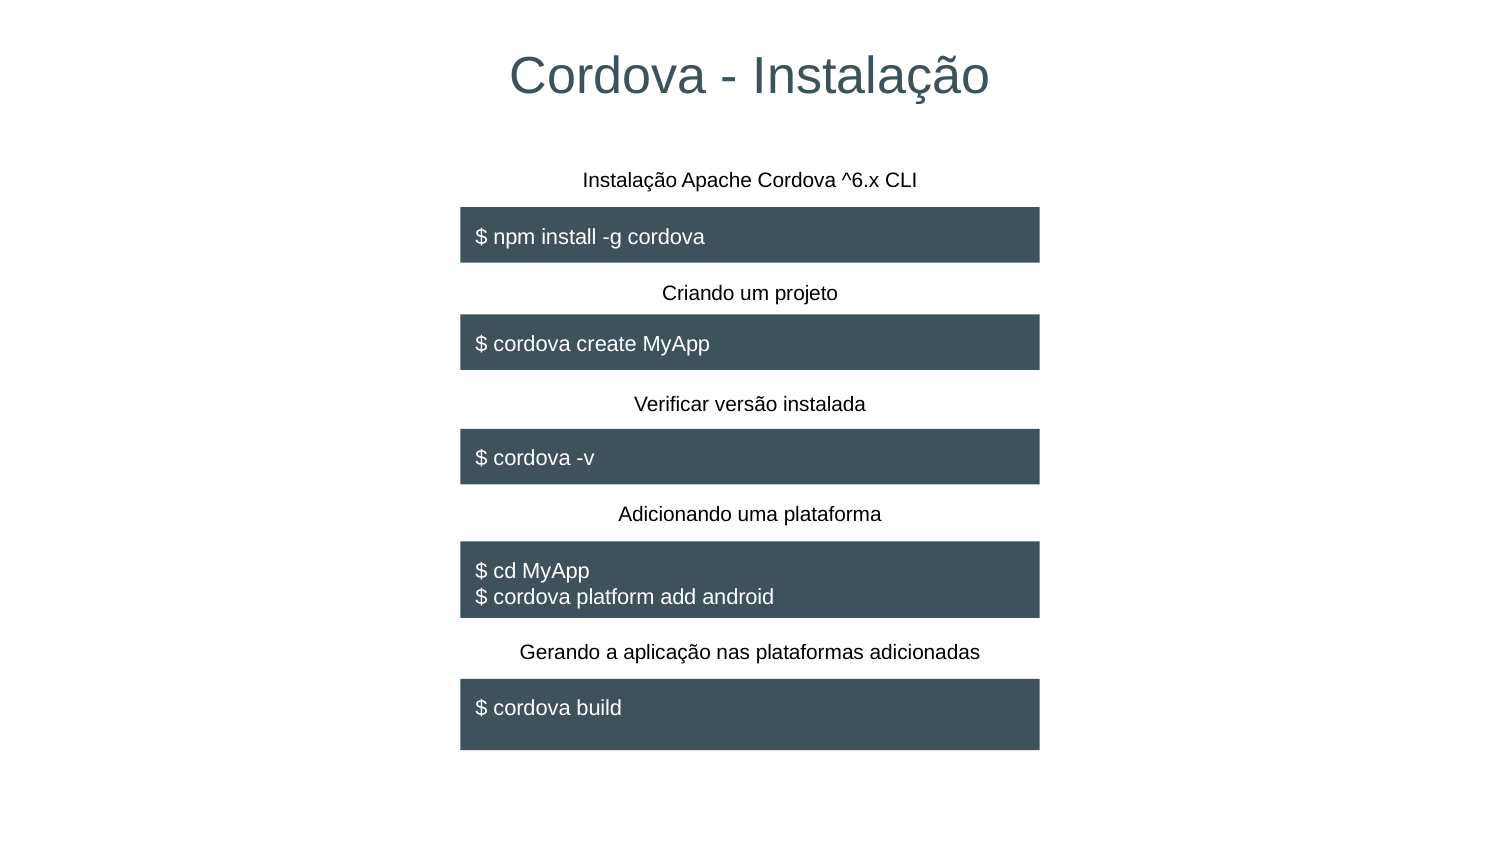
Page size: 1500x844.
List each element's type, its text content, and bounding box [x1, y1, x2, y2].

text_box $ cordova build [460, 678, 1040, 751]
text_box $ cordova create MyApp [460, 314, 1040, 370]
text_box Adicionando uma plataforma [526, 485, 974, 531]
text_box $ npm install -g cordova [460, 207, 1040, 263]
text_box Gerando a aplicação nas plataformas adicionadas [470, 623, 1030, 669]
text_box $ cd MyApp $ cordova platform add android [460, 541, 1040, 618]
text_box Criando um projeto [526, 264, 974, 310]
text_box Instalação Apache Cordova ^6.x CLI [526, 178, 974, 198]
text_box Verificar versão instalada [526, 375, 974, 421]
text_box $ cordova -v [460, 428, 1040, 485]
text_box Cordova - Instalação [356, 26, 1144, 178]
